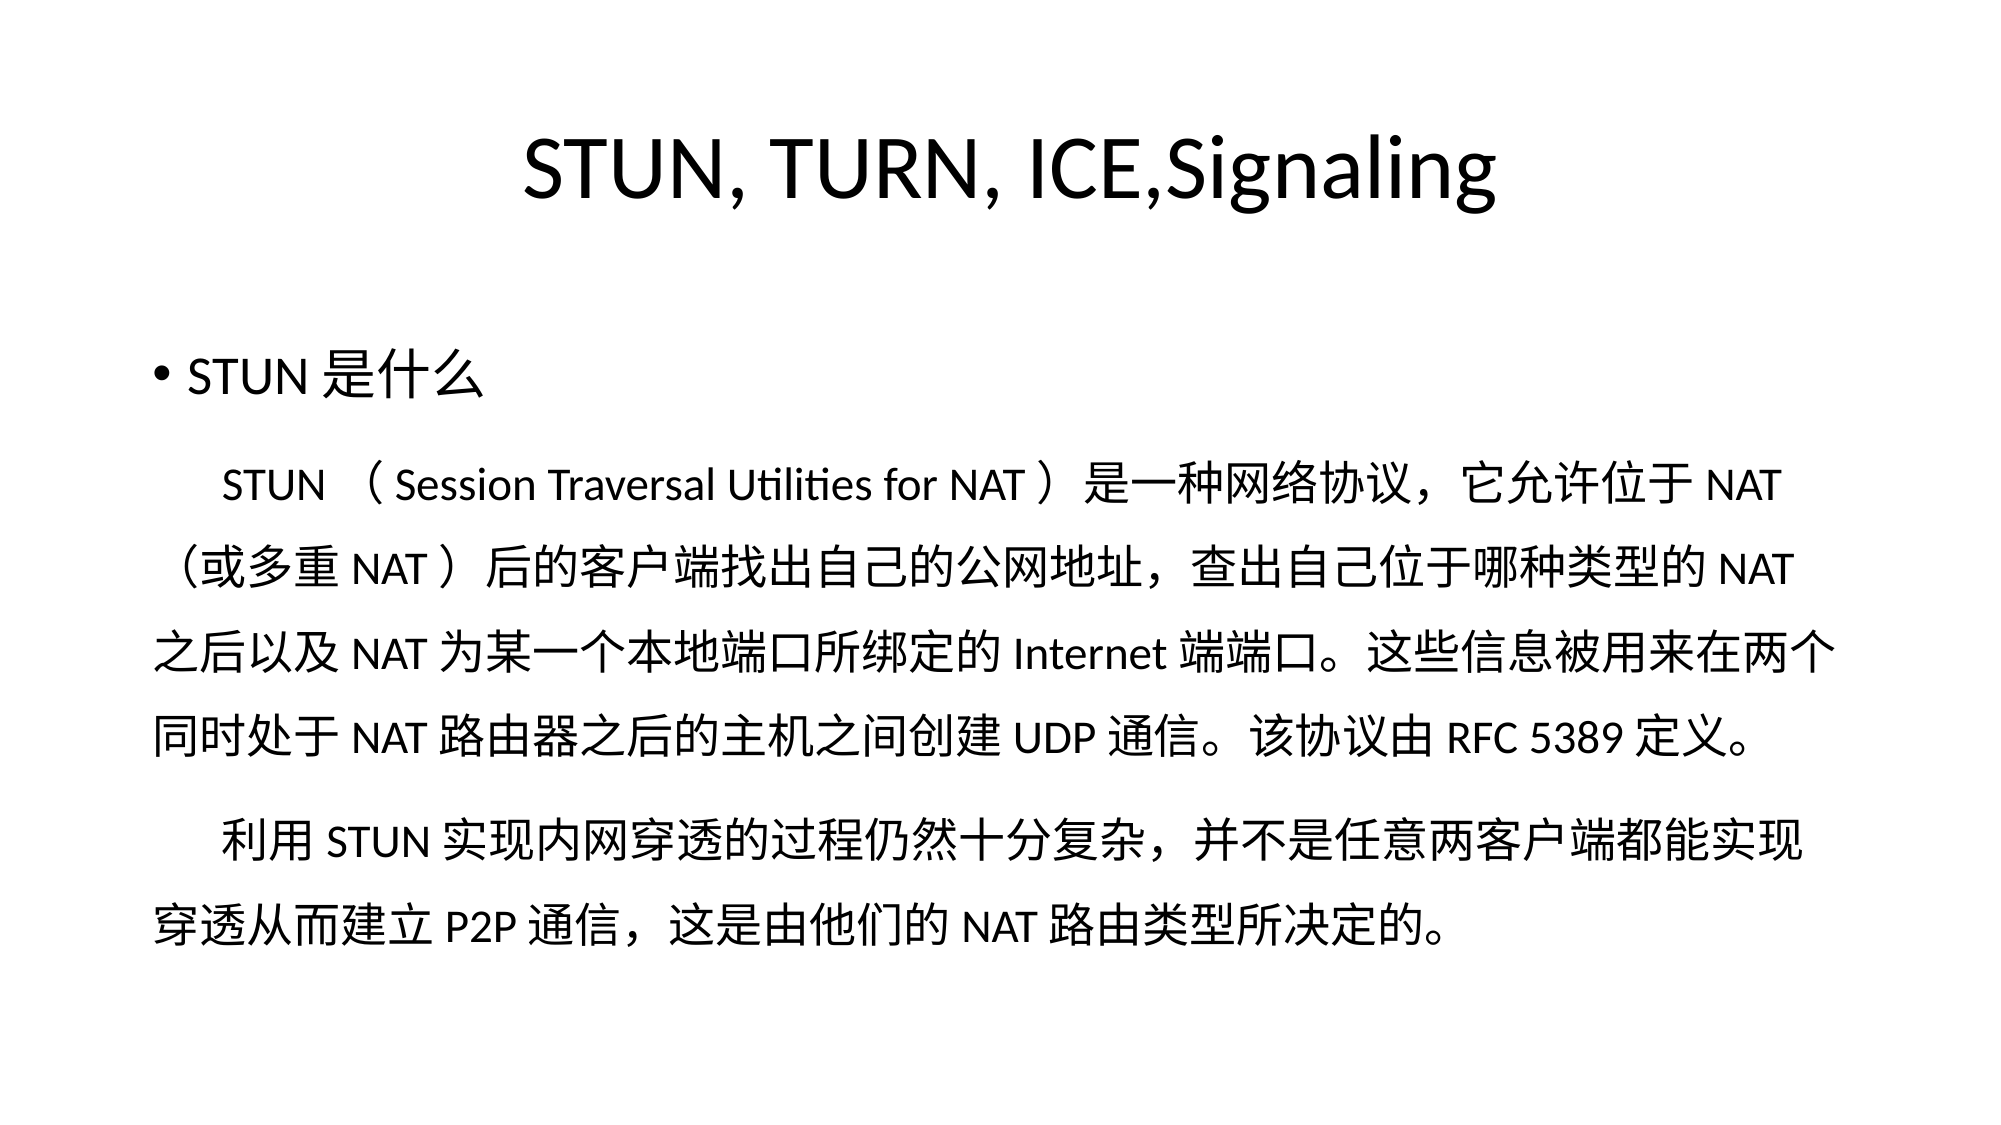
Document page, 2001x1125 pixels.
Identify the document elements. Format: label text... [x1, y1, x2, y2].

title STUN, TURN, ICE,Signaling [137, 59, 1863, 278]
list STUN是什么 STUN（Session Traversal Utilities for NAT）是一种网络协议，它允许位于NAT（或多重NAT）后的客户端找出自己的公网地址，查出自己位于哪种类型的NAT之后以及NAT为某一个本地端口所绑定的Internet端端口。这些信息被用来在两个同时处于NAT路由器之后的主机之间创建UDP通信。该协议由RFC 5389定义。 利用STUN实现内网穿透的过程仍然十分复杂，并不是任意两客户端都能实现穿透从而建立P2P通信，这是由他们的NAT路由类型所决定的。 [137, 299, 1863, 1014]
